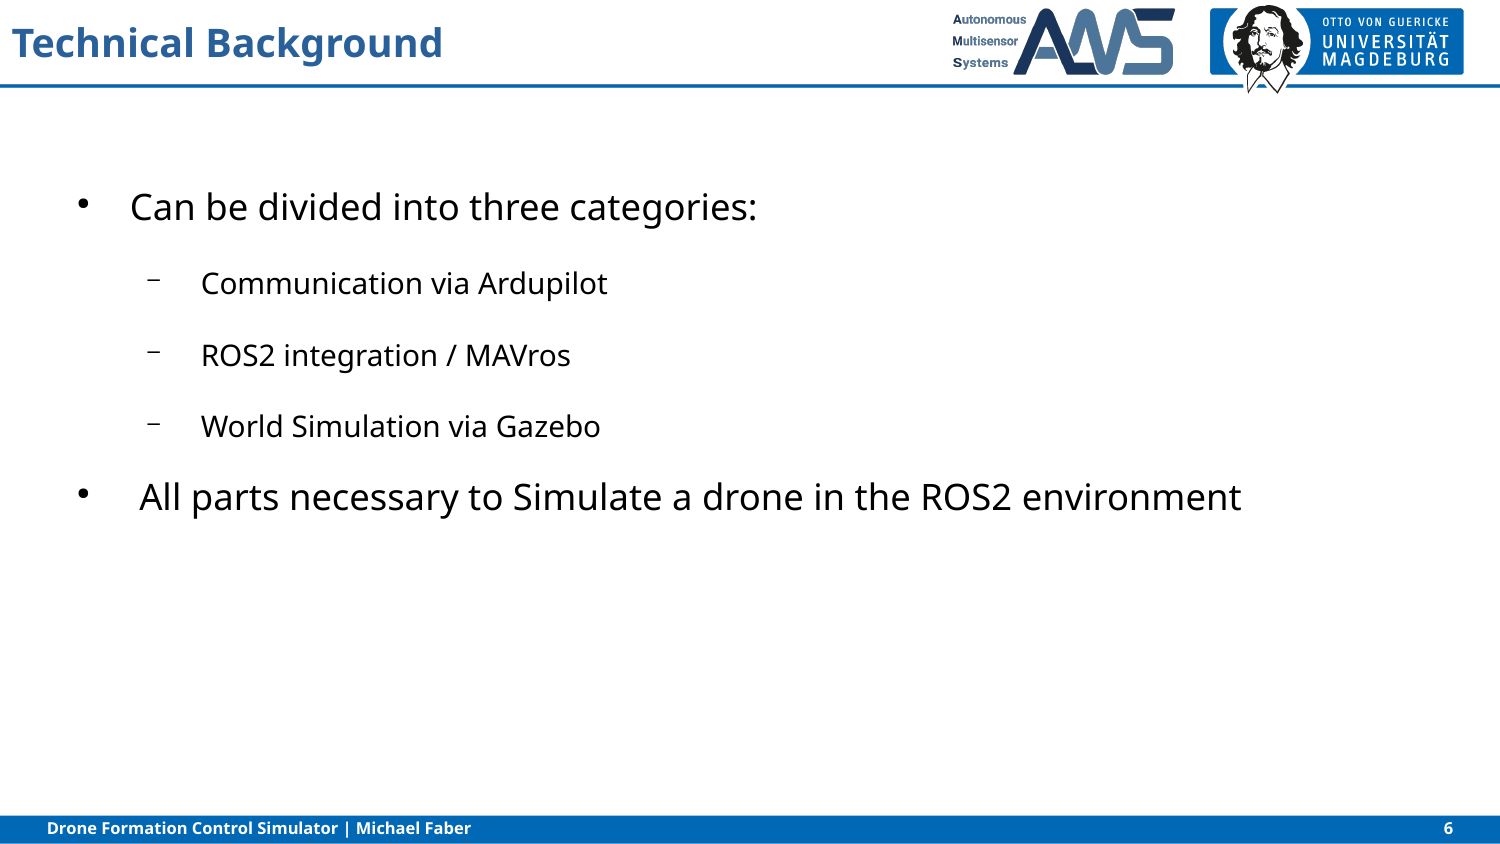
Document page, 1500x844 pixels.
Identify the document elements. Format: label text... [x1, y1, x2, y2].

list Can be divided into three categories: Communication via Ardupilot ROS2 integration / MAVros World Simulation via Gazebo All parts necessary to Simulate a drone in the ROS2 environment [59, 184, 1441, 721]
title Technical Background [0, 0, 943, 86]
picture [0, 0, 1500, 103]
